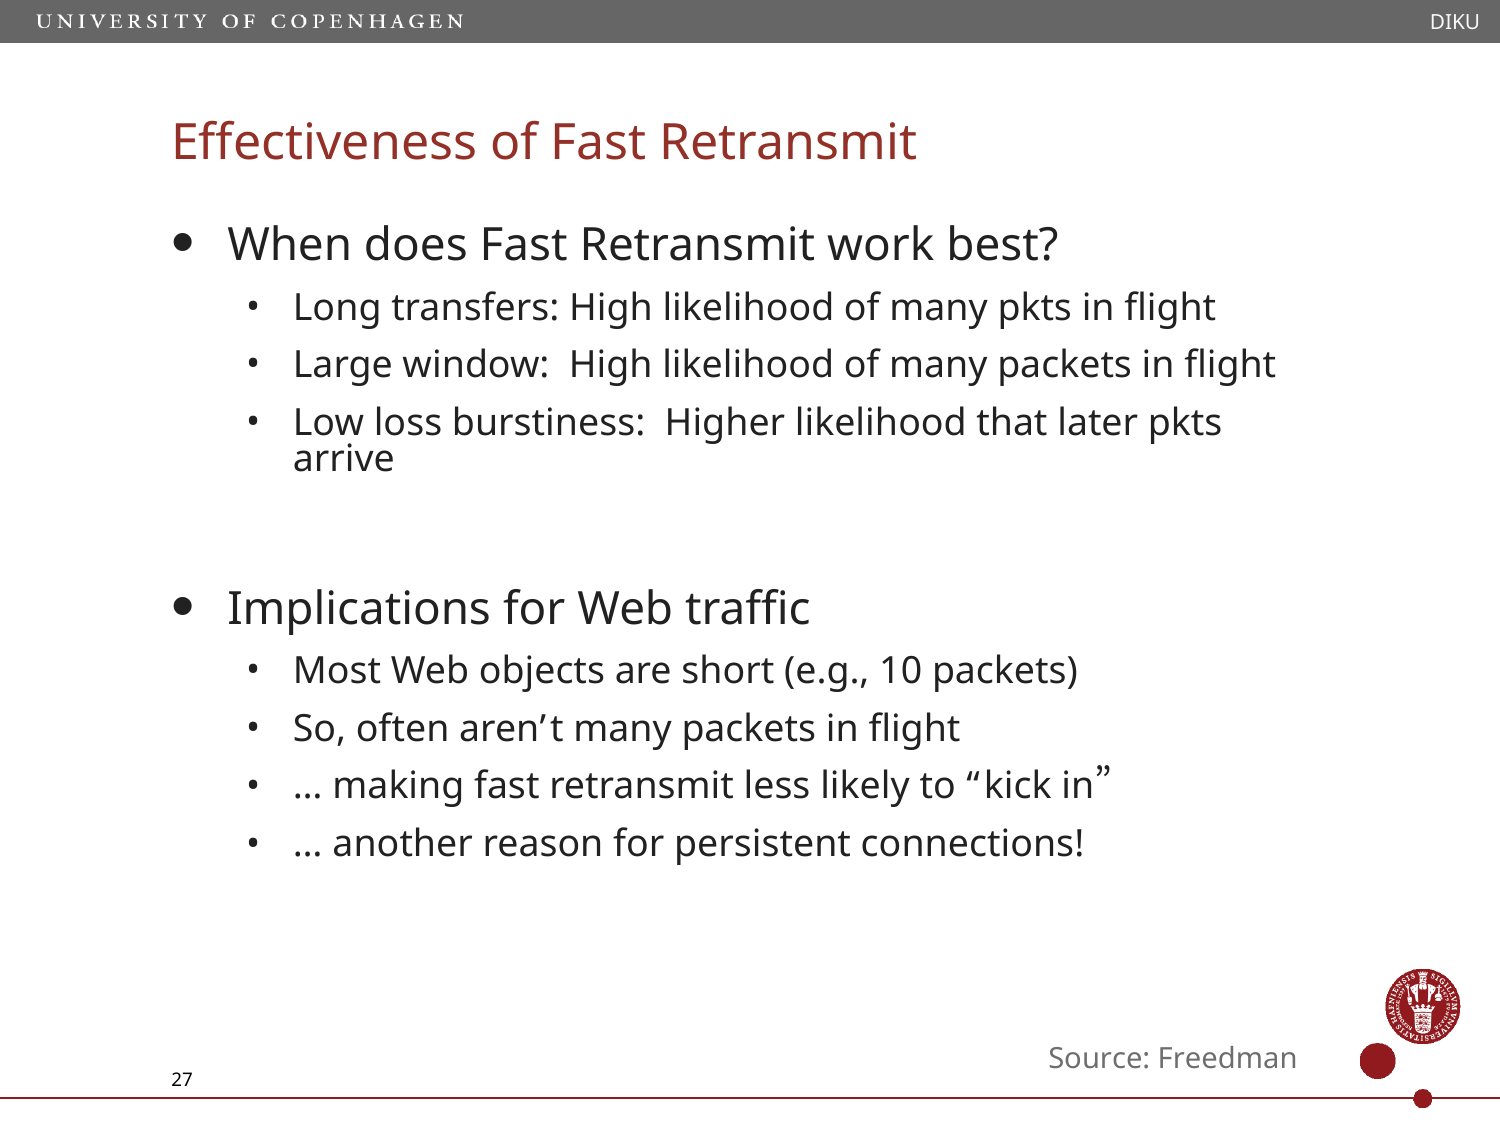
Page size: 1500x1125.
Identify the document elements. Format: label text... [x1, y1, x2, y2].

text_box <number> [171, 1067, 522, 1092]
list When does Fast Retransmit work best? Long transfers: High likelihood of many pkts in flight Large window: High likelihood of many packets in flight Low loss burstiness: Higher likelihood that later pkts arrive Implications for Web traffic Most Web objects are short (e.g., 10 packets) So, often aren’t many packets in flight … making fast retransmit less likely to “kick in” … another reason for persistent connections! [171, 225, 1329, 900]
title Effectiveness of Fast Retransmit [171, 75, 1329, 171]
text_box Source: Freedman [1033, 1031, 1341, 1083]
text_box DIKU [469, 0, 1495, 43]
picture [0, 910, 1500, 1122]
